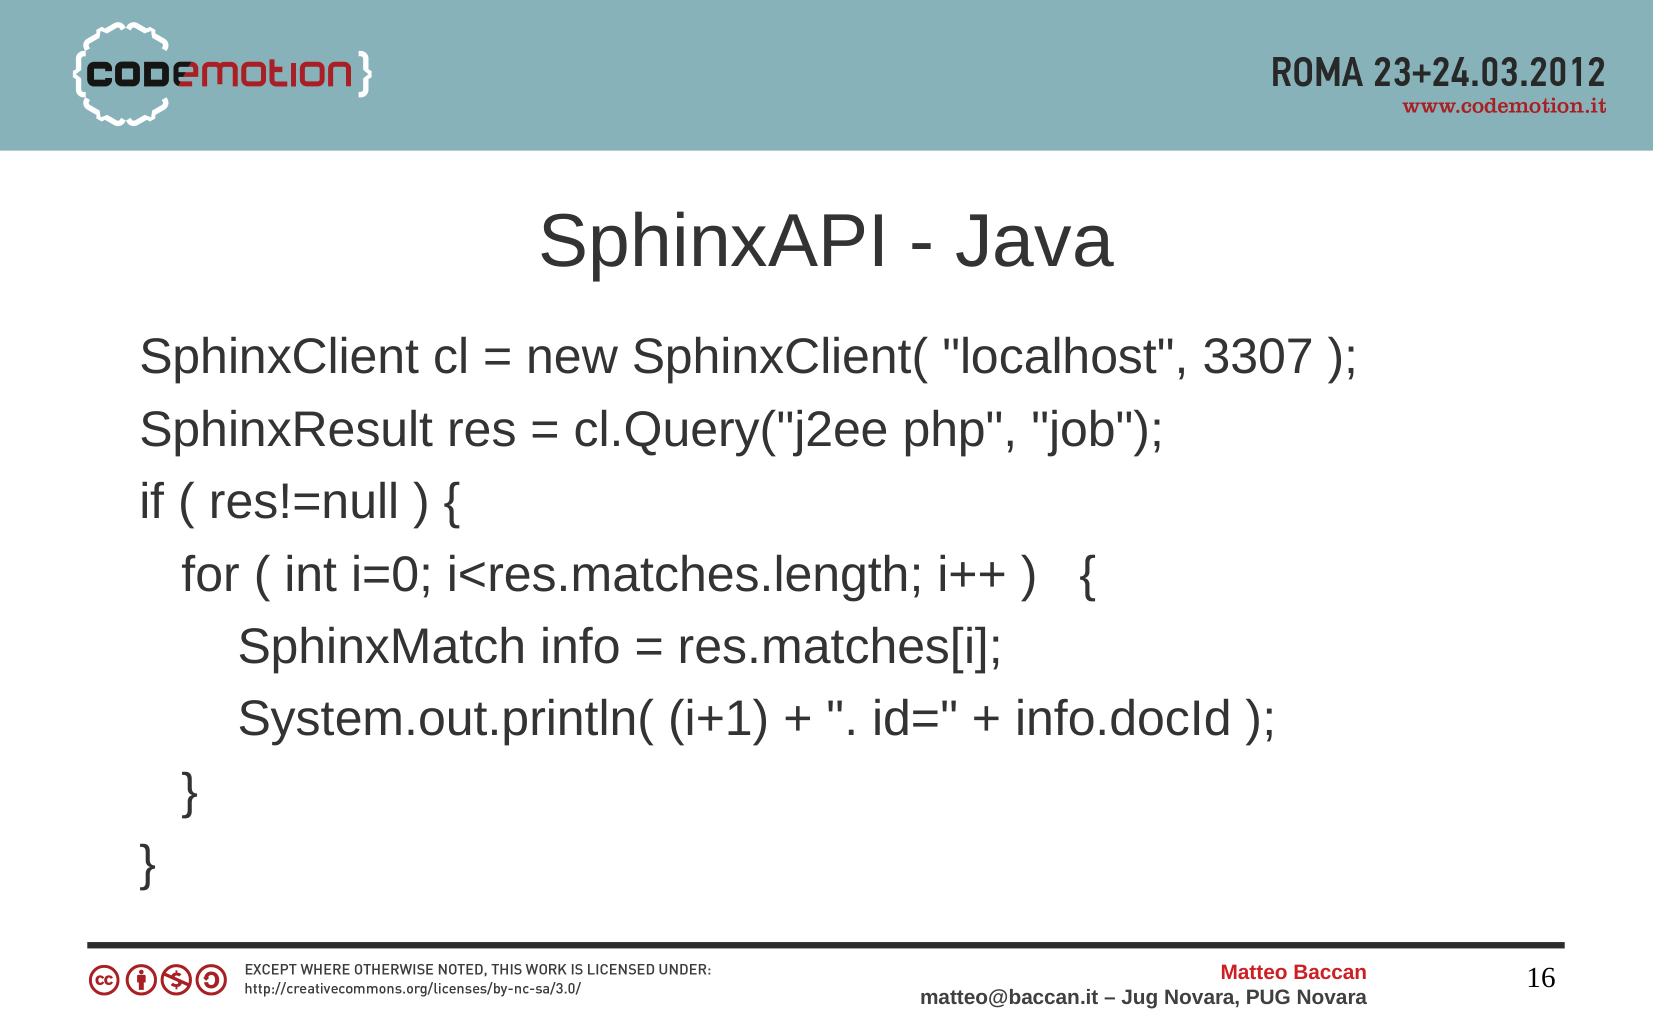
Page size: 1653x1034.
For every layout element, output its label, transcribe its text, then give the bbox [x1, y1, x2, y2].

picture [0, 0, 1653, 1034]
list SphinxClient cl = new SphinxClient( "localhost", 3307 ); SphinxResult res = cl.Query("j2ee php", "job"); if ( res!=null ) { for ( int i=0; i<res.matches.length; i++ ) { SphinxMatch info = res.matches[i]; System.out.println( (i+1) + ". id=" + info.docId ); } } [82, 315, 1571, 902]
title SphinxAPI - Java [82, 173, 1571, 299]
